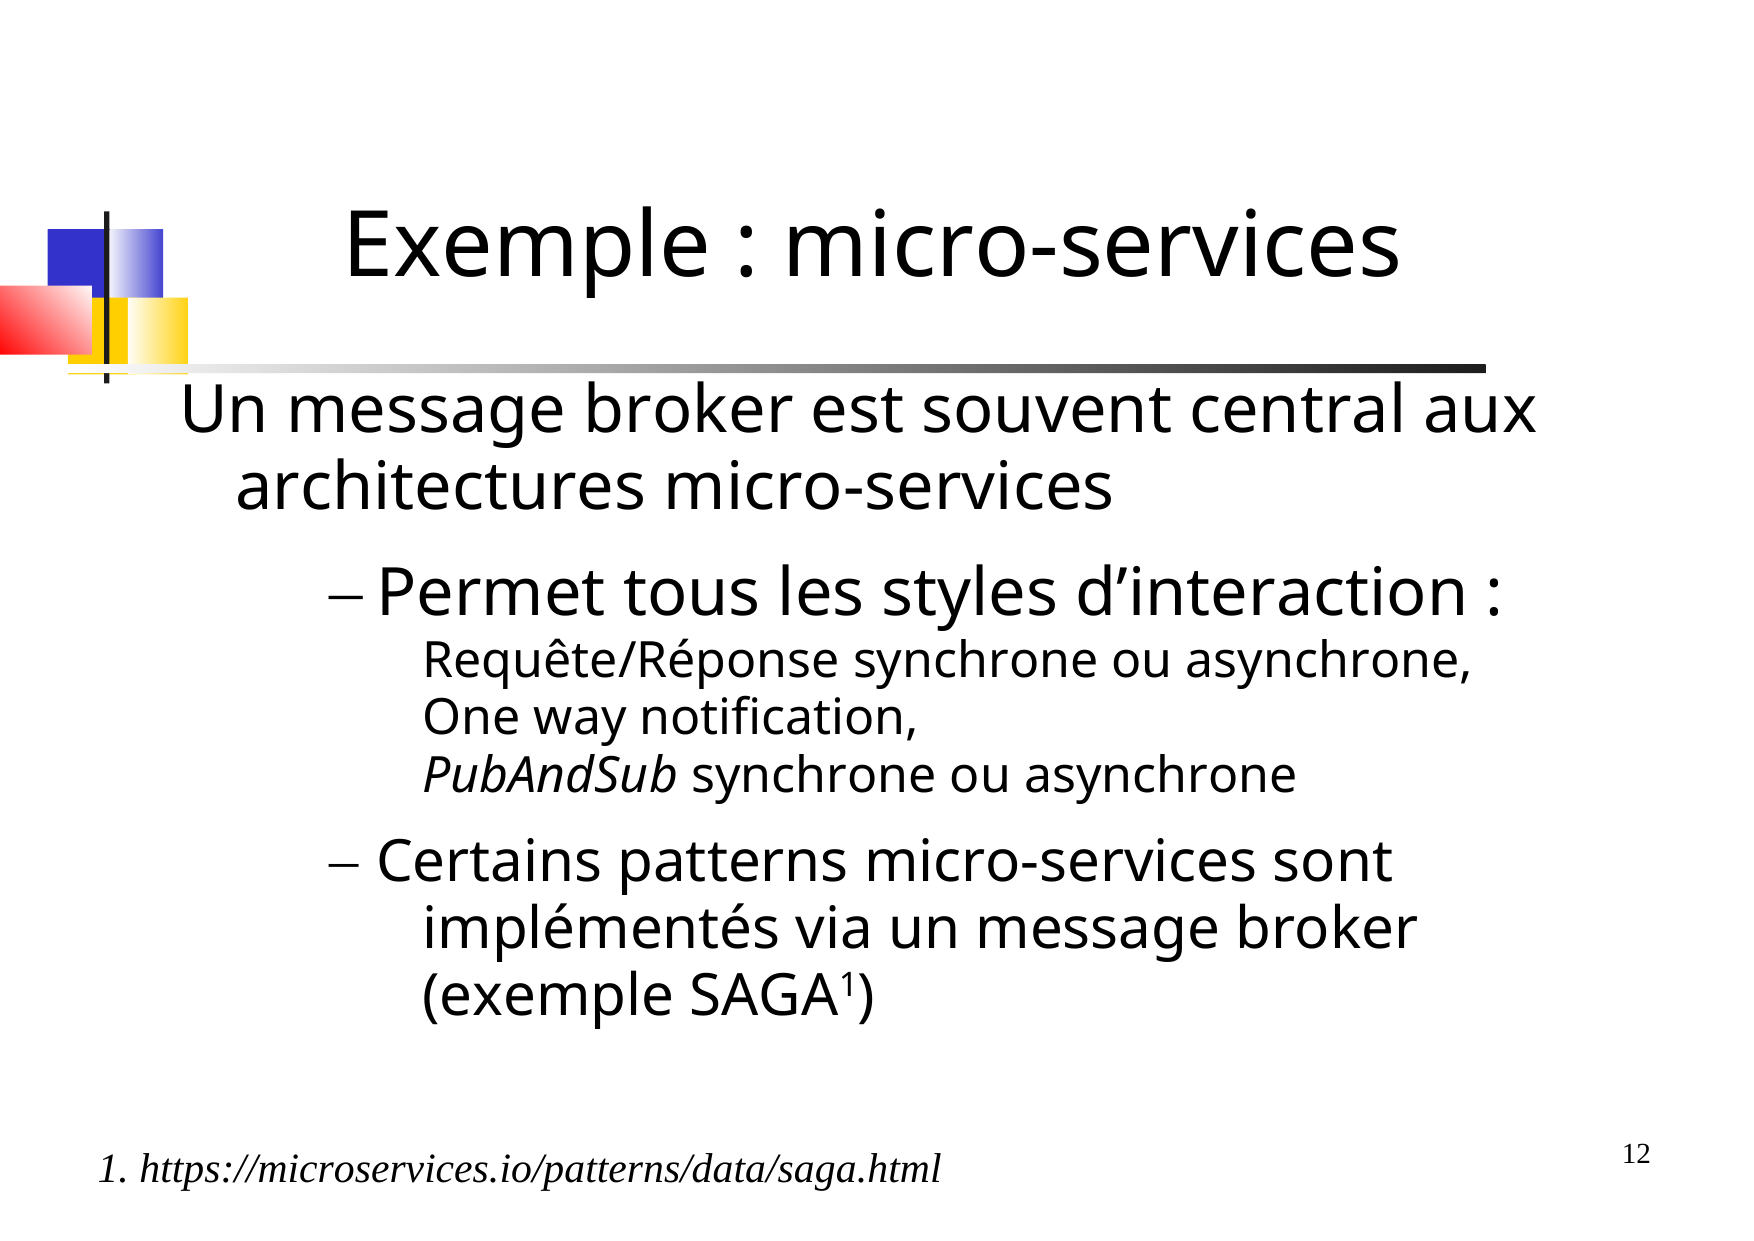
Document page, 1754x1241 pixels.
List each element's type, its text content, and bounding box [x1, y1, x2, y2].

text_box 1. https://microservices.io/patterns/data/saga.html [82, 1137, 958, 1200]
list Un message broker est souvent central aux architectures micro-services Permet tous les styles d’interaction : Requête/Réponse synchrone ou asynchrone, One way notification, PubAndSub synchrone ou asynchrone Certains patterns micro-services sont implémentés via un message broker (exemple SAGA1) [179, 371, 1567, 1091]
title Exemple : micro-services [179, 139, 1567, 351]
